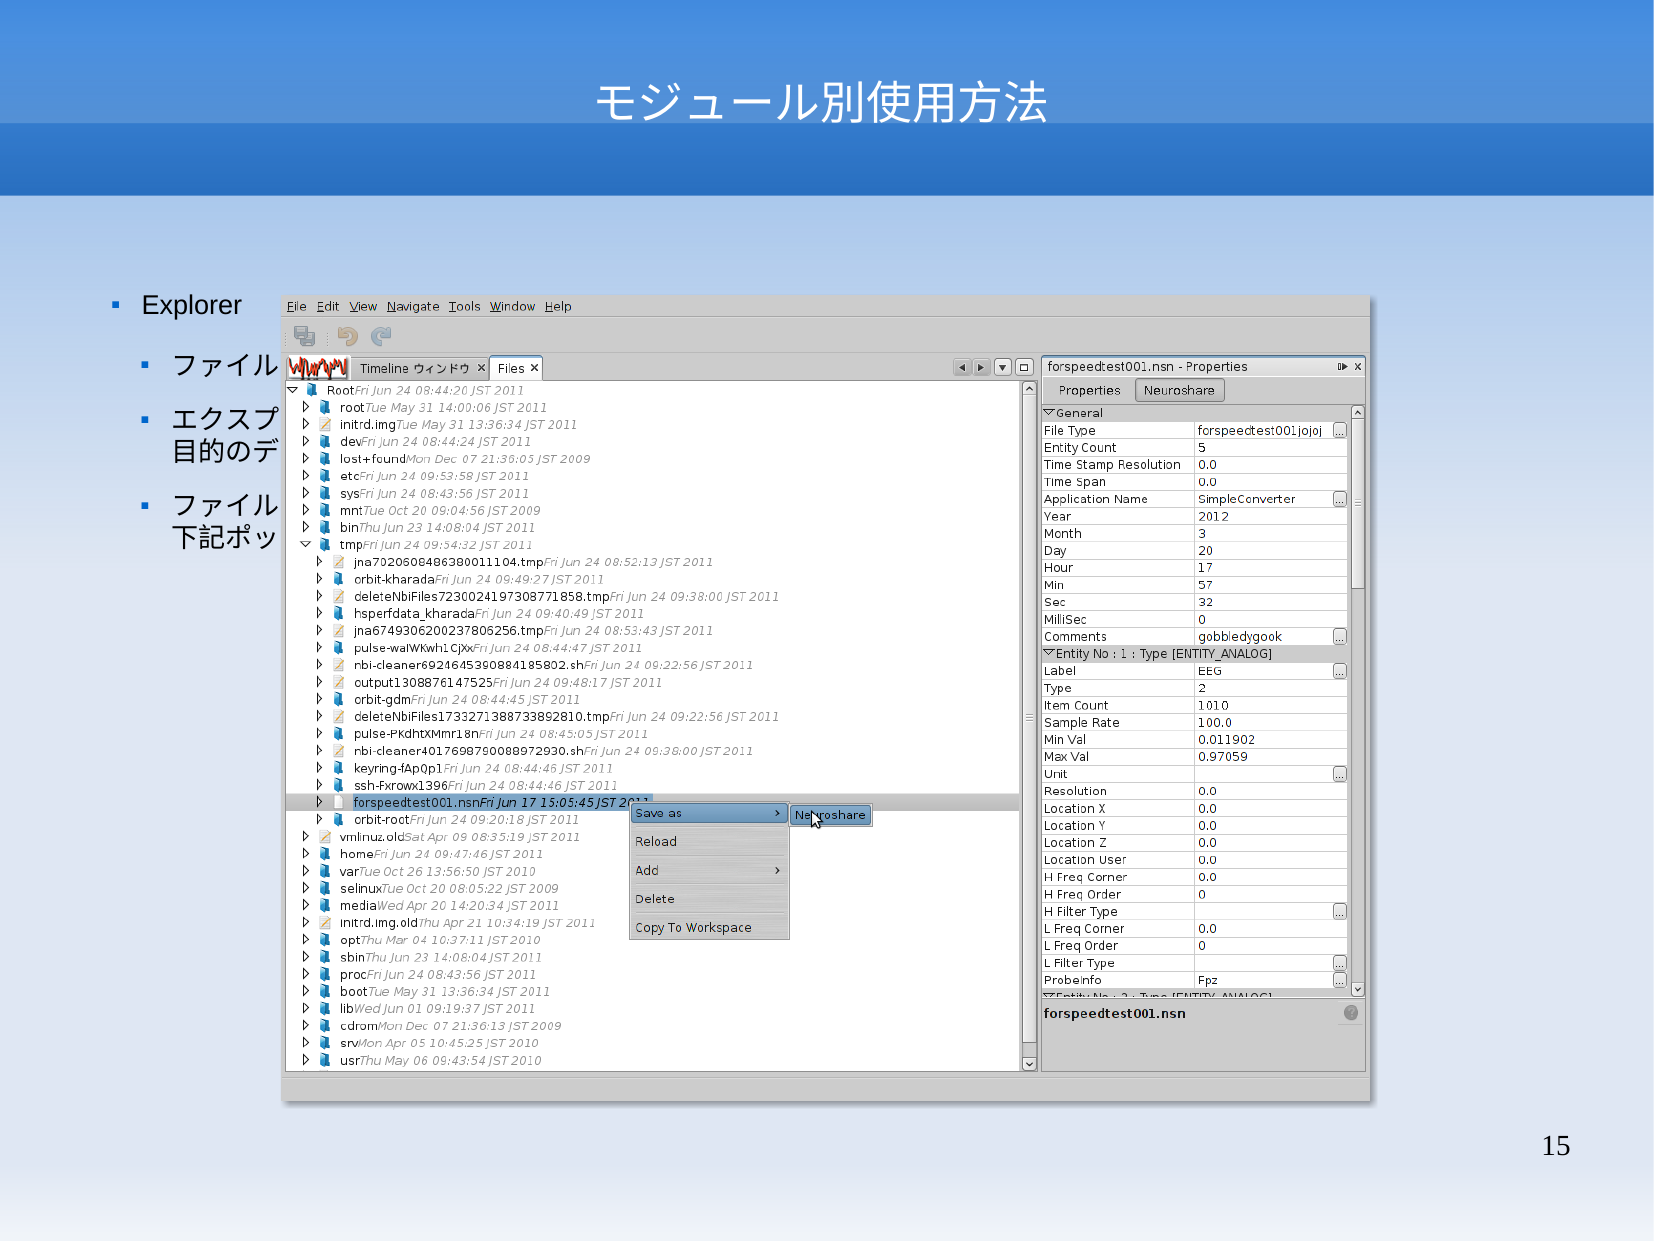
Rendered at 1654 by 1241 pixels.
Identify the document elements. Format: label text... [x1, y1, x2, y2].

list Explorer ファイルエクスプローラーを提供します。 エクスプローラー上で任意のキーをタイプすると、目的のディレクトリまで遷移します。 ファイルまたはディレクトリを右クリックすると、下記ポップアップメニューが表示されます。 Save as → Neuroshare Neuroshareファイルを上書き保存します。 Reload 選択中のディレクトリ(又は選択中のファイルが含まれているディレクトリ)を更新します。 Add → Files 選択中のディレクトリにファイルを追加します。 次ページに続く [82, 290, 417, 1109]
title モジュール別使用方法 [76, 0, 1565, 208]
picture [0, 0, 1654, 1241]
